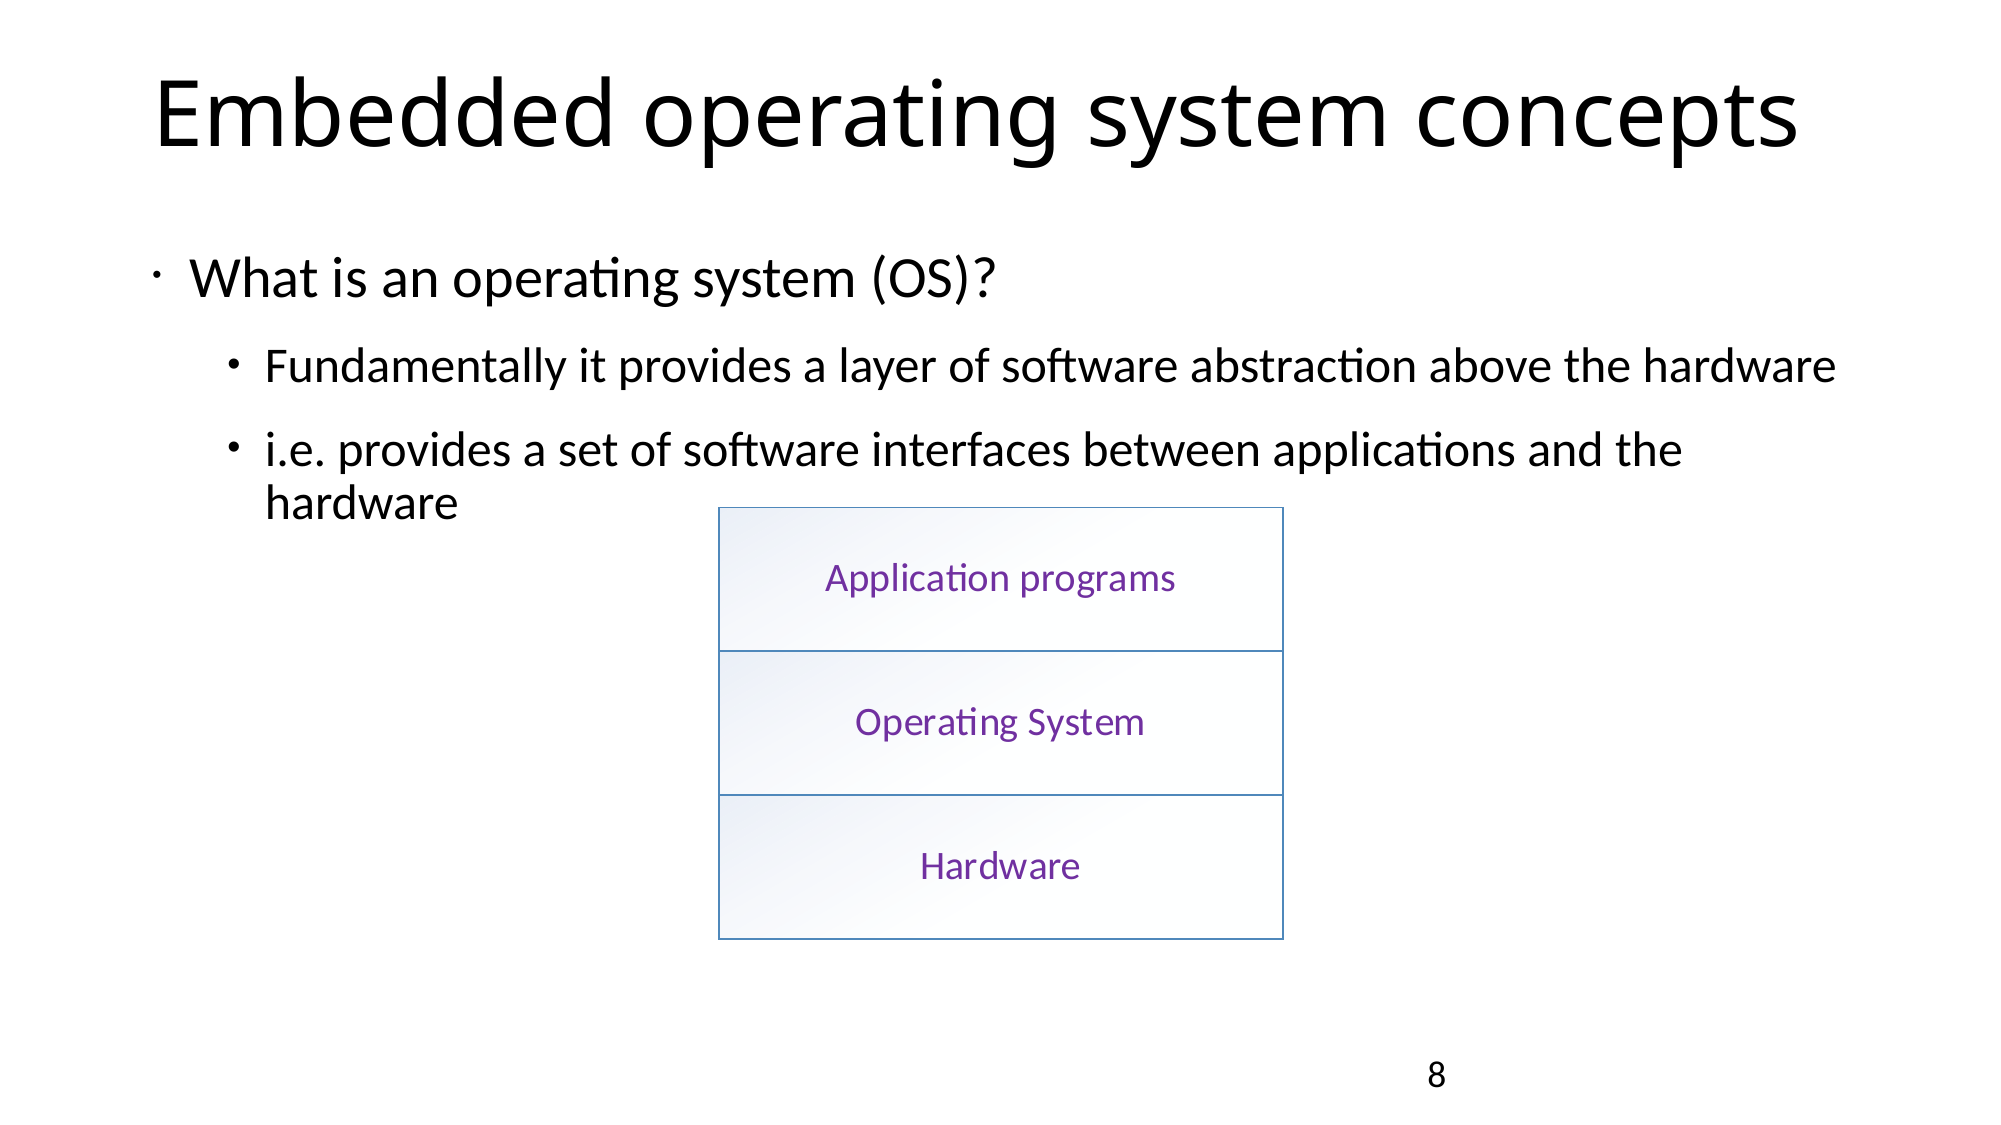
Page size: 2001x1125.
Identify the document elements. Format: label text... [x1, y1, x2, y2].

picture [715, 504, 1285, 940]
slide_number <number> [1412, 1042, 1863, 1103]
title Embedded operating system concepts [137, 59, 1863, 239]
list What is an operating system (OS)? Fundamentally it provides a layer of software abstraction above the hardware i.e. provides a set of software interfaces between applications and the hardware [137, 239, 1863, 954]
